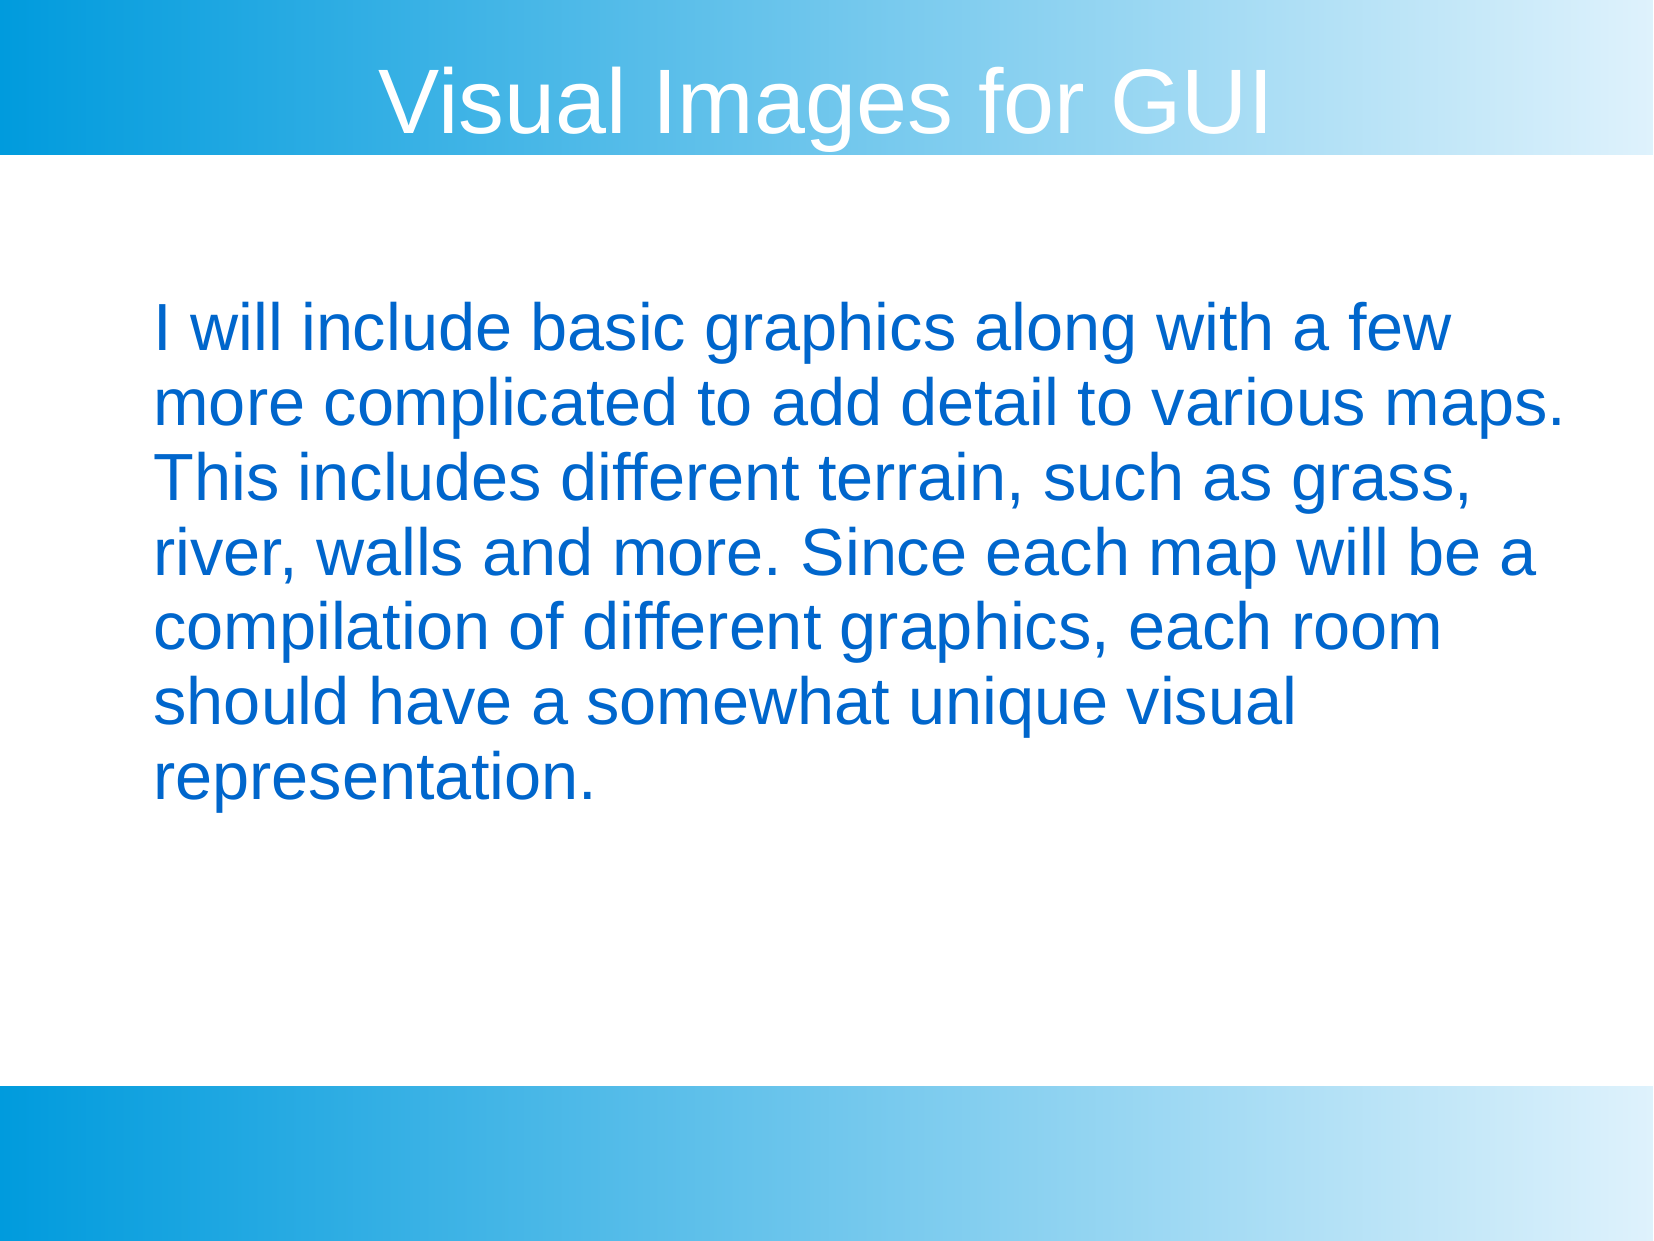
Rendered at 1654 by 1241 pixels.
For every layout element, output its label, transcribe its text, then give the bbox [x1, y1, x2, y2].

title Visual Images for GUI [82, 49, 1571, 155]
list I will include basic graphics along with a few more complicated to add detail to various maps. This includes different terrain, such as grass, river, walls and more. Since each map will be a compilation of different graphics, each room should have a somewhat unique visual representation. [82, 290, 1571, 1010]
